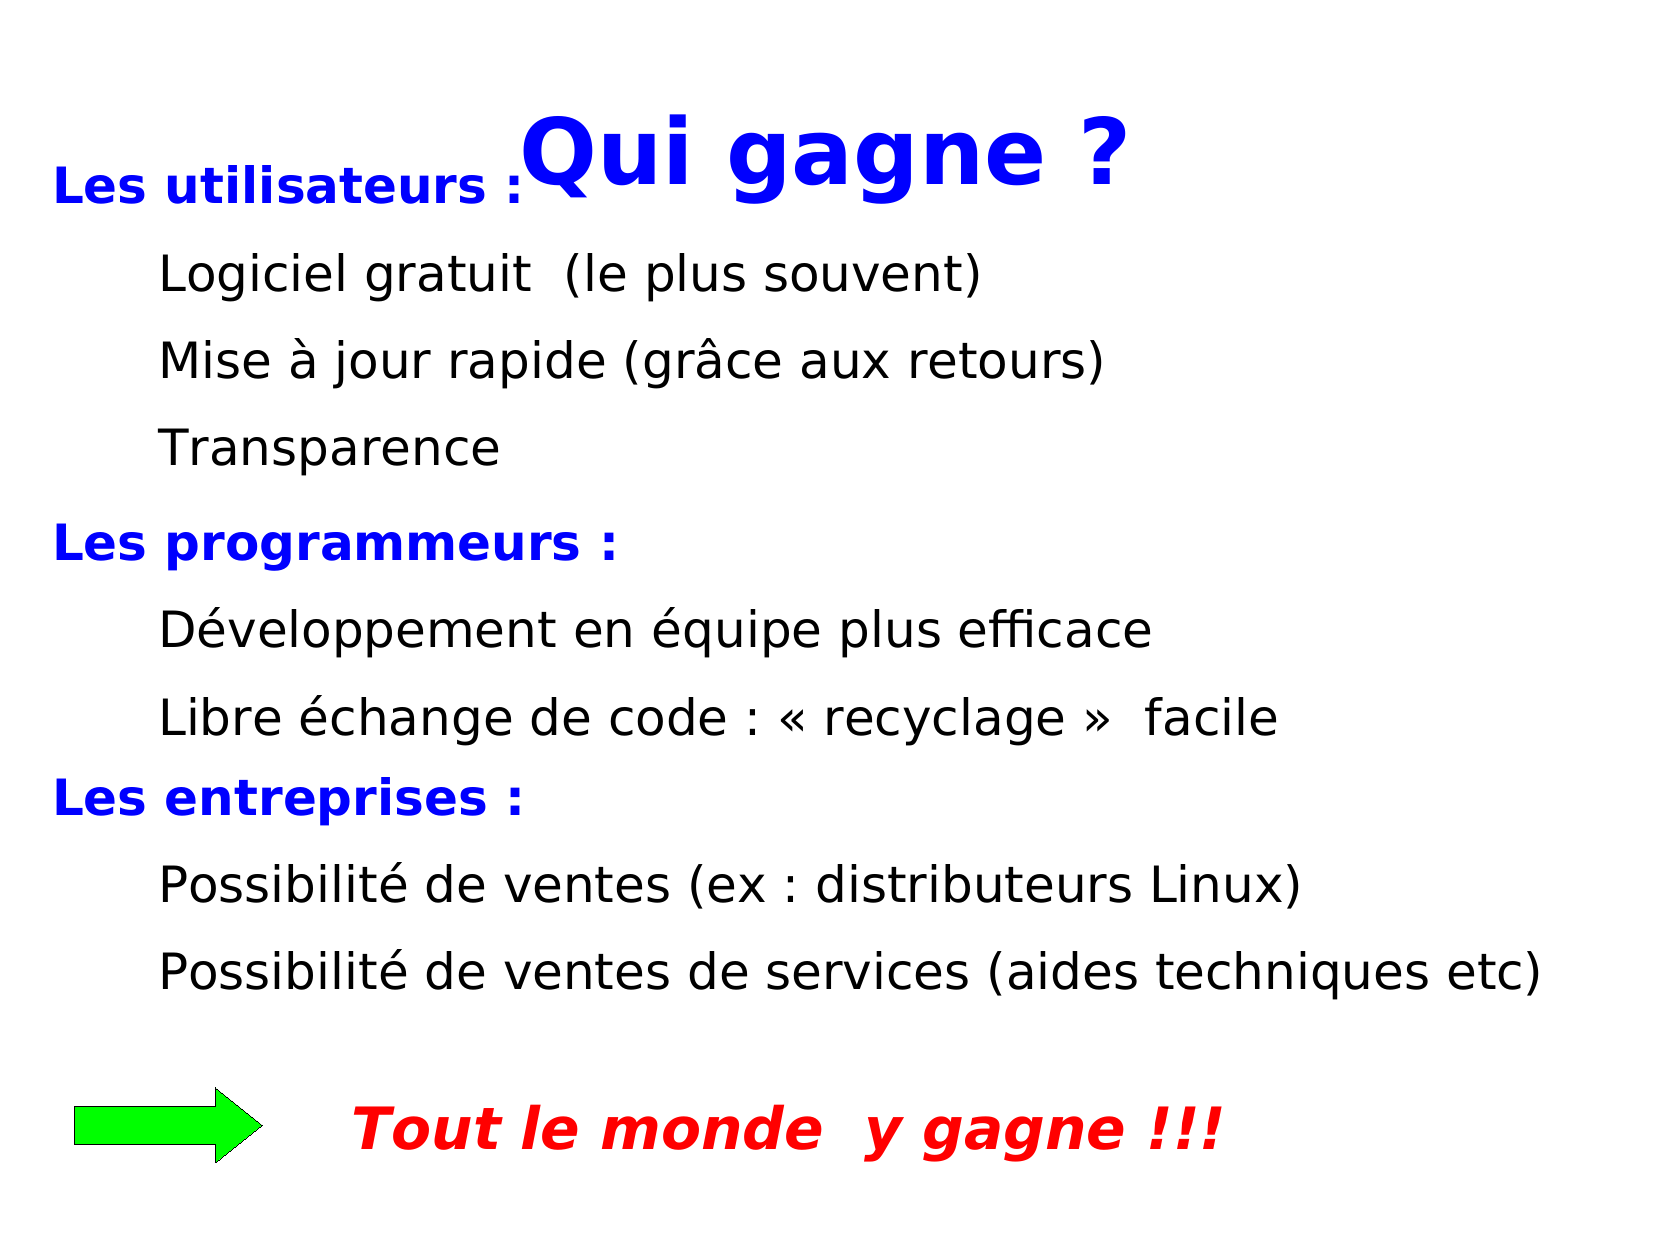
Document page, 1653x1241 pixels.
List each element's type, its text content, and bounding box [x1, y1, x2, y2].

text_box [74, 1087, 263, 1163]
text_box Les utilisateurs : Logiciel gratuit (le plus souvent) Mise à jour rapide (grâce aux retours) Transparence Les programmeurs : Développement en équipe plus efficace Libre échange de code : « recyclage » facile Les entreprises : Possibilité de ventes (ex : distributeurs Linux) Possibilité de ventes de services (aides techniques etc) [37, 150, 1650, 1163]
title Qui gagne ? [82, 49, 1571, 150]
text_box Tout le monde y gagne !!! [337, 1087, 1312, 1201]
